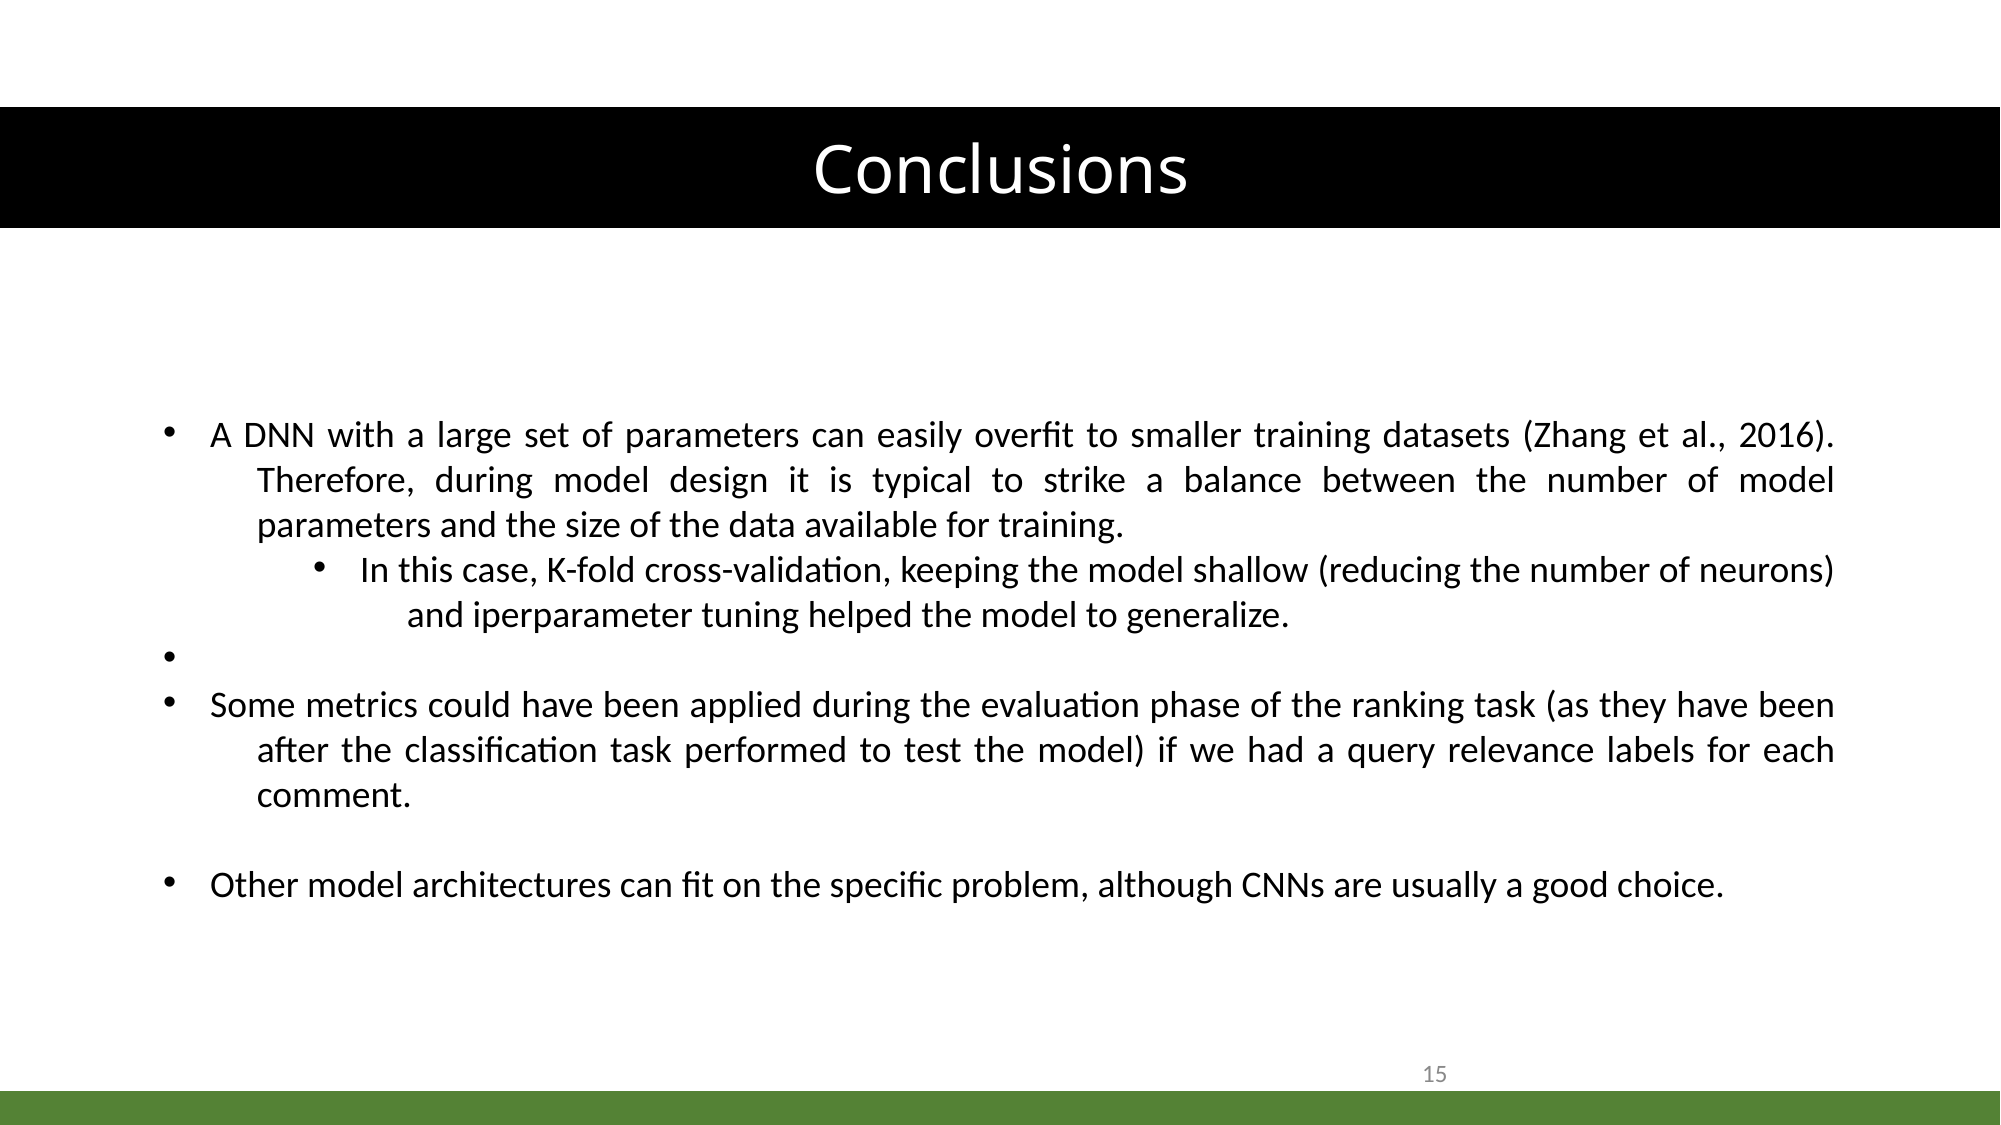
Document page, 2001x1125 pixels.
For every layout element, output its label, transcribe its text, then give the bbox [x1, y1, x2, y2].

text_box A DNN with a large set of parameters can easily overfit to smaller training datasets (Zhang et al., 2016). Therefore, during model design it is typical to strike a balance between the number of model parameters and the size of the data available for training. In this case, K-fold cross-validation, keeping the model shallow (reducing the number of neurons) and iperparameter tuning helped the model to generalize. Some metrics could have been applied during the evaluation phase of the ranking task (as they have been after the classification task performed to test the model) if we had a query relevance labels for each comment. Other model architectures can fit on the specific problem, although CNNs are usually a good choice. [148, 402, 1852, 918]
text_box [0, 107, 2000, 228]
text_box [0, 1042, 2000, 1125]
text_box Conclusions [731, 118, 1271, 215]
